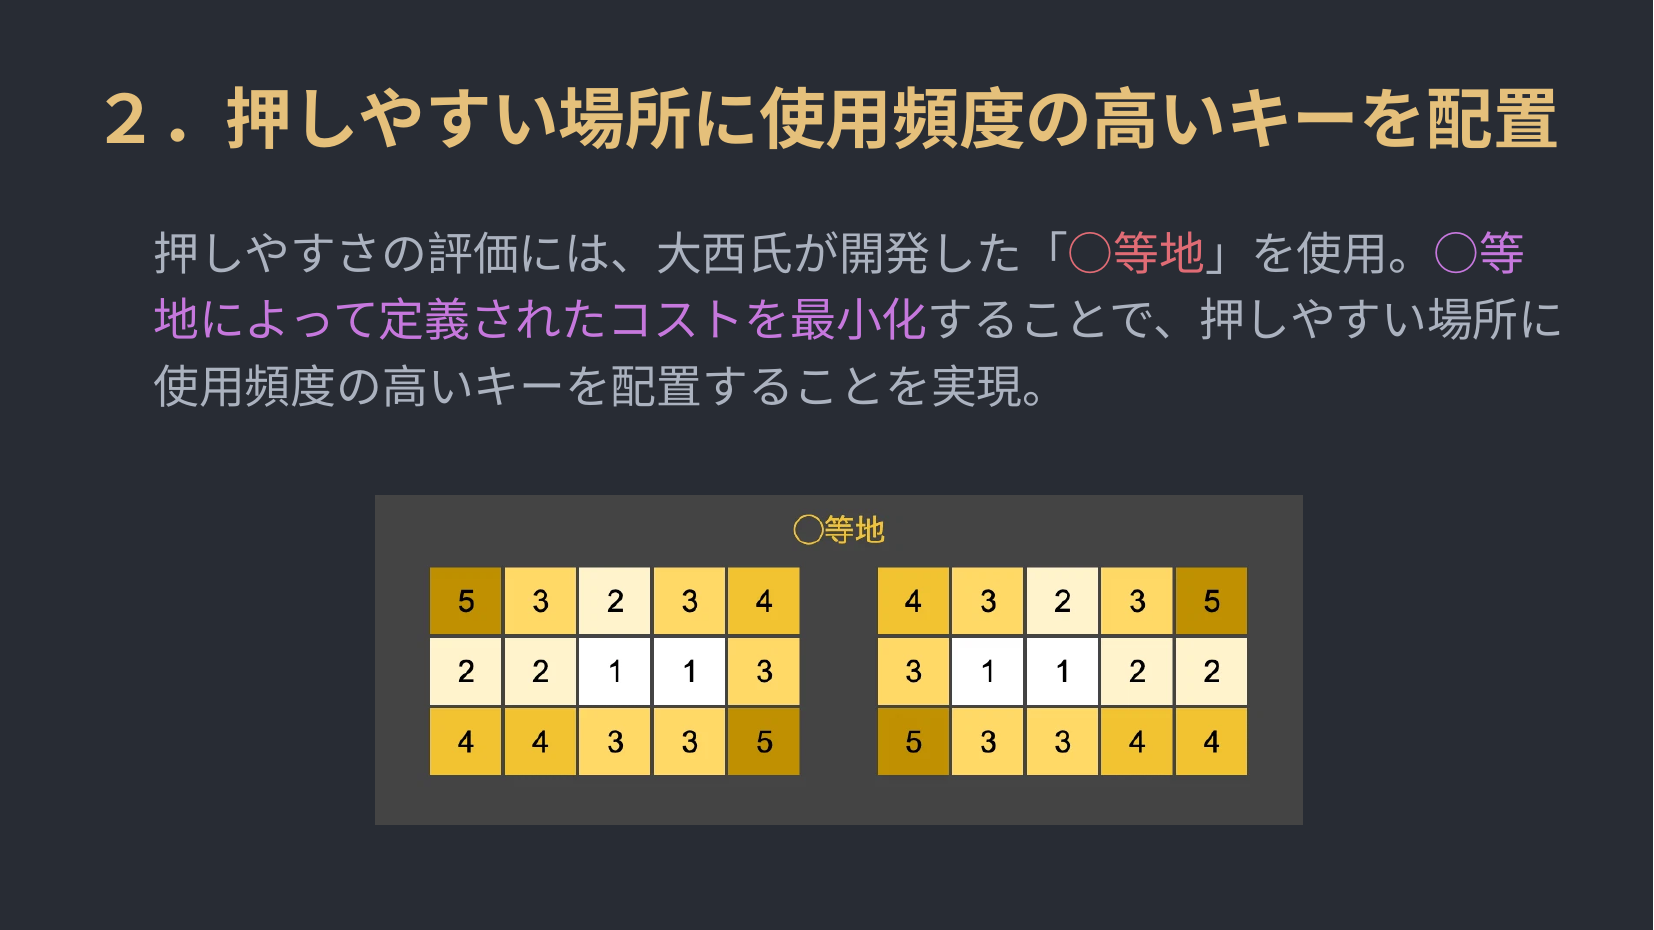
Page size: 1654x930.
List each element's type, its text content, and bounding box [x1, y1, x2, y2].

list 押しやすさの評価には、大西氏が開発した「○等地」を使用。○等地によって定義されたコストを最小化することで、押しやすい場所に使用頻度の高いキーを配置することを実現。 [82, 217, 1571, 757]
picture [375, 495, 1303, 826]
title ２．押しやすい場所に使用頻度の高いキーを配置 [82, 37, 1571, 193]
